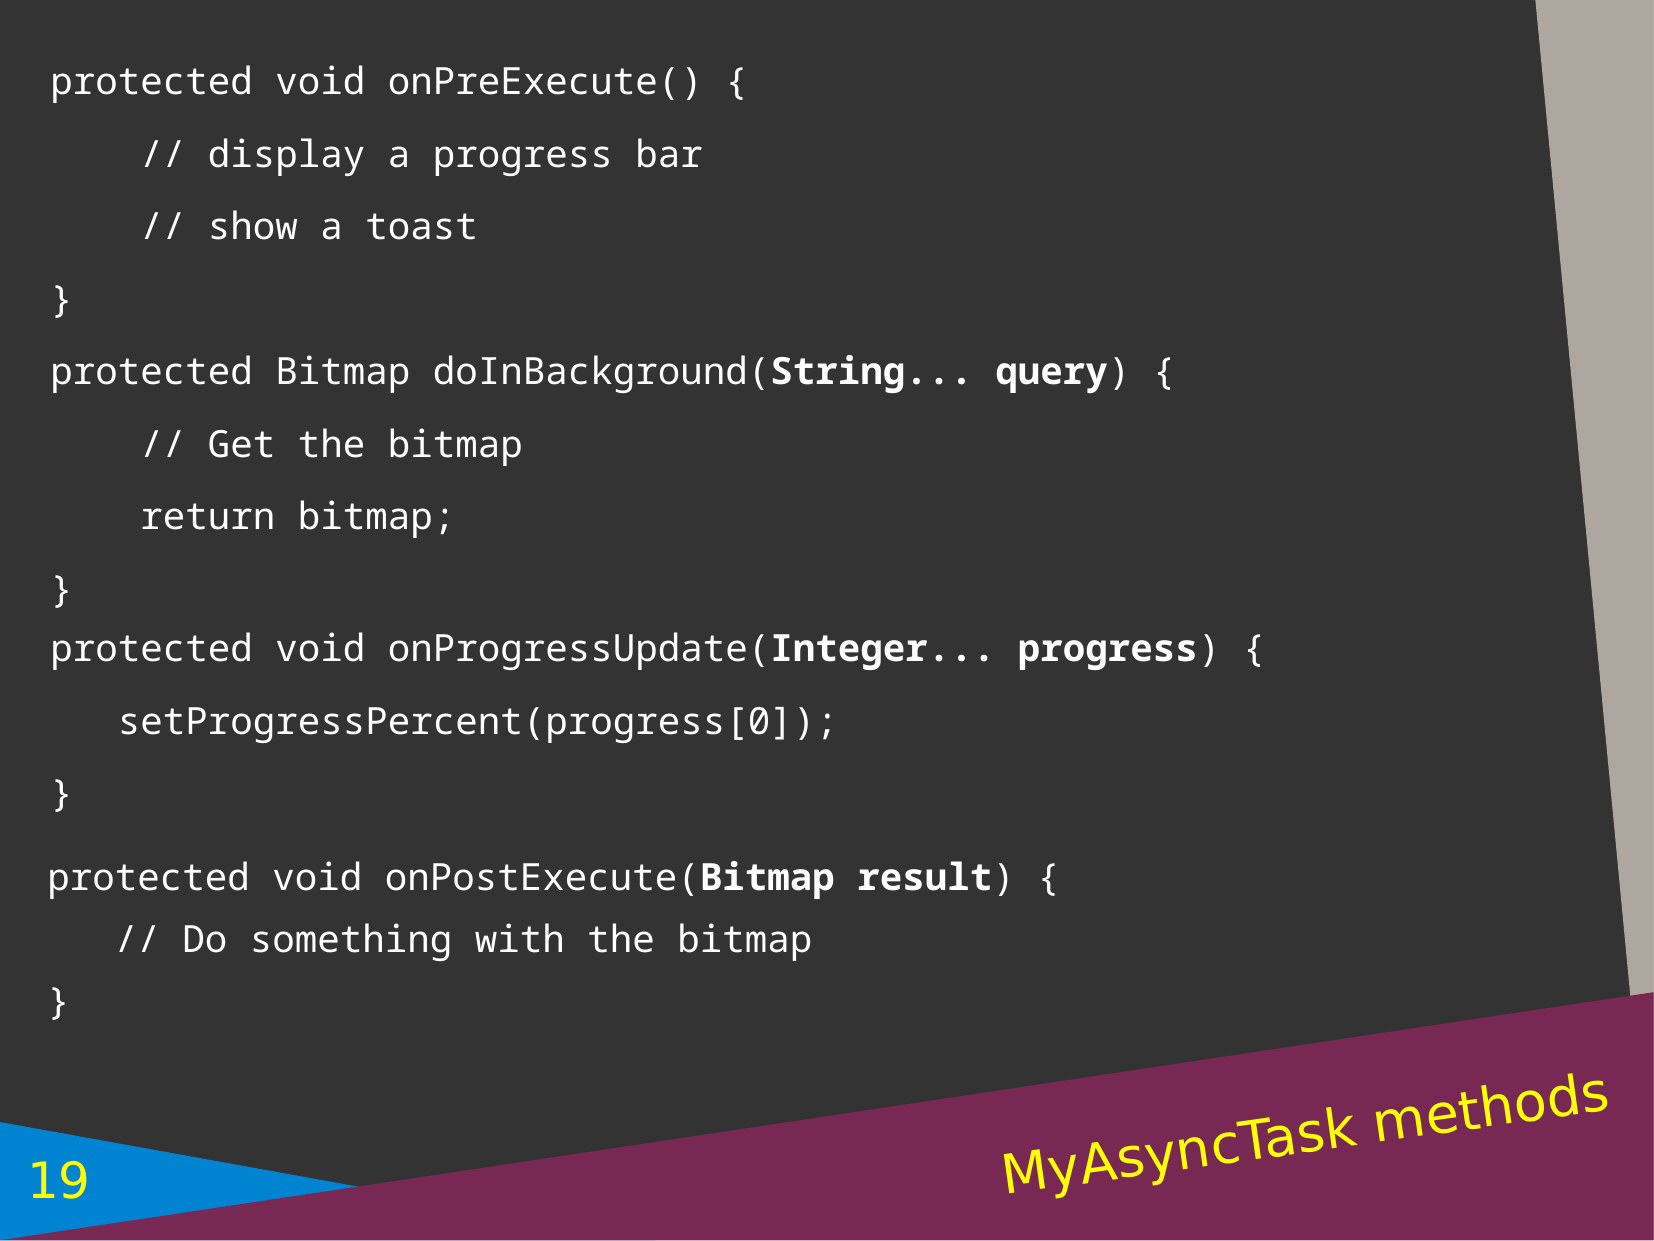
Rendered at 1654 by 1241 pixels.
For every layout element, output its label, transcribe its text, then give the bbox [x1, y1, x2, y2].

title MyAsyncTask methods [956, 995, 1654, 1241]
text_box protected void onProgressUpdate(Integer... progress) { setProgressPercent(progress[0]); } [35, 602, 1509, 839]
text_box protected void onPostExecute(Bitmap result) { // Do something with the bitmap } [32, 831, 1506, 1049]
text_box protected Bitmap doInBackground(String... query) { // Get the bitmap return bitmap; } [35, 325, 1509, 602]
text_box protected void onPreExecute() { // display a progress bar // show a toast } [35, 35, 1509, 325]
